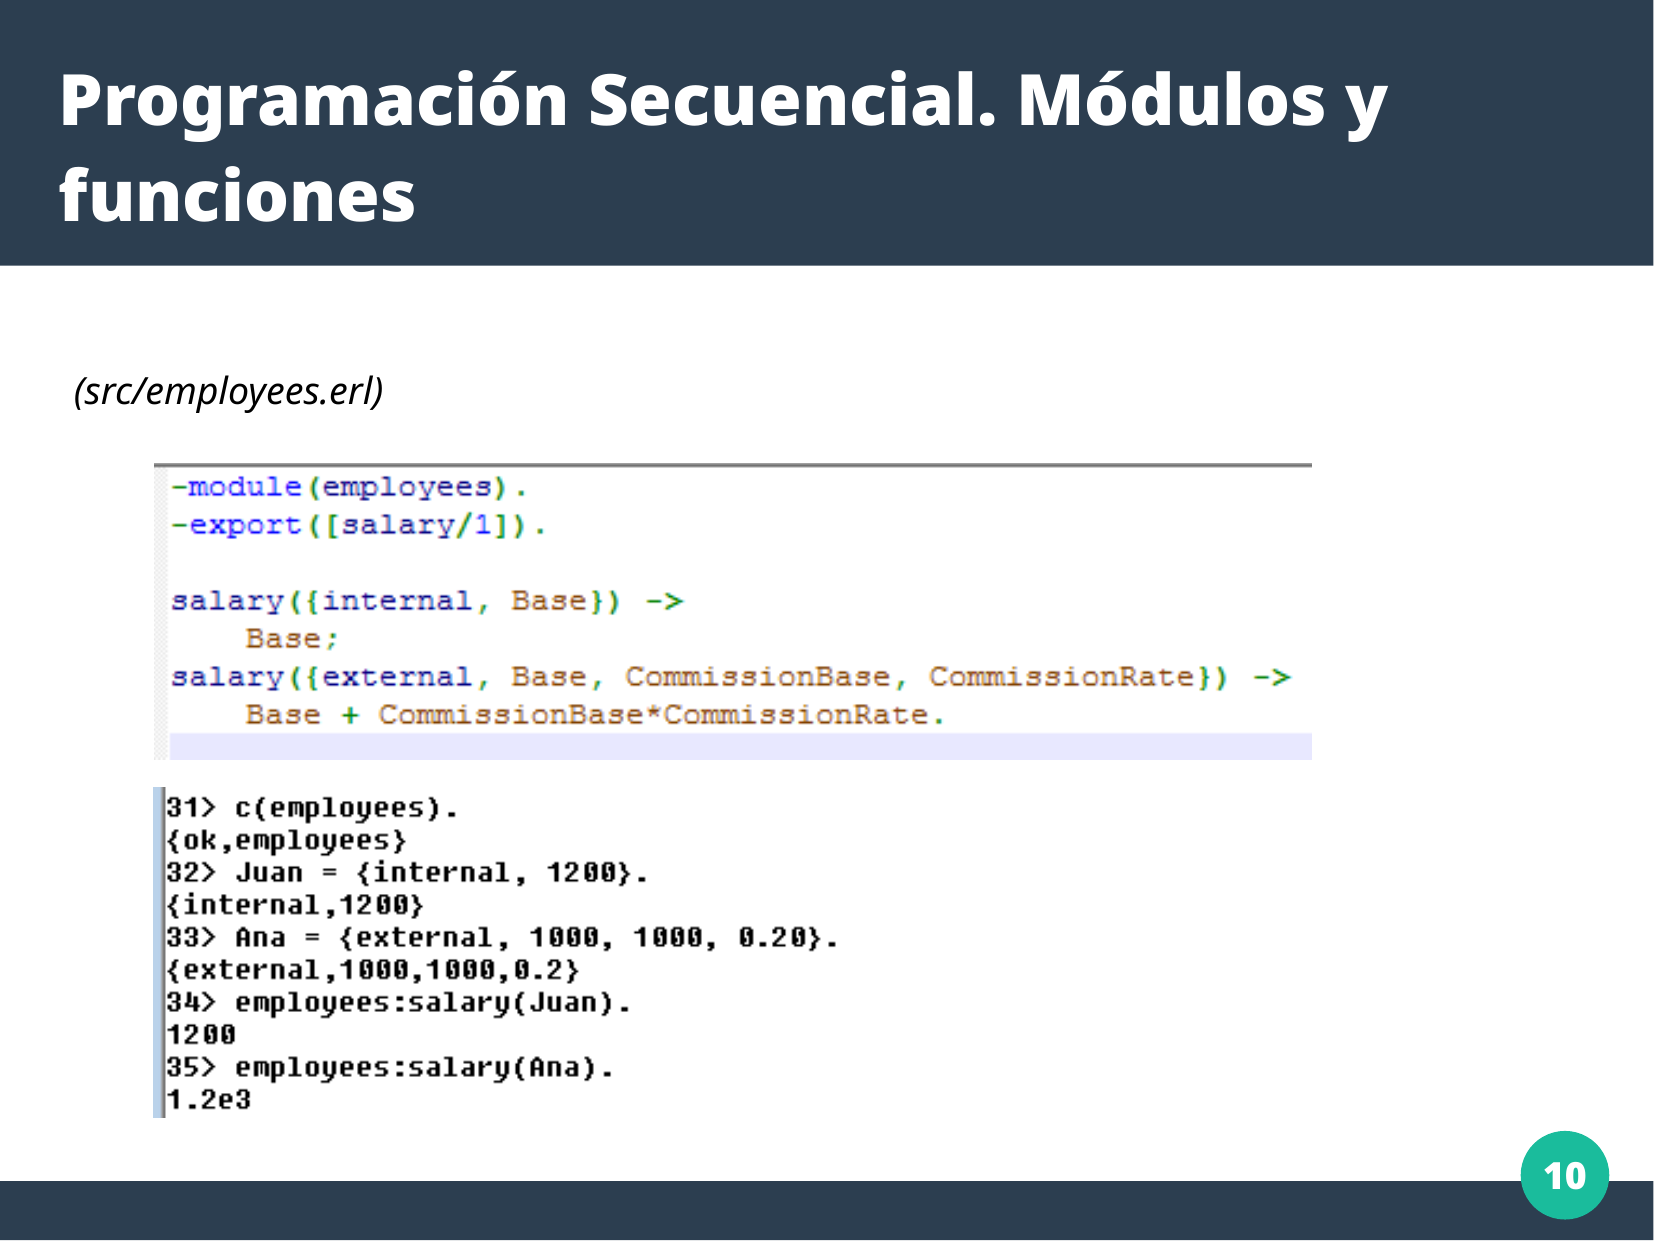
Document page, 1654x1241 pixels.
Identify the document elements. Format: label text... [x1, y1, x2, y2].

title Programación Secuencial. Módulos y funciones [59, 49, 1595, 207]
text_box (src/employees.erl) [59, 357, 650, 420]
picture [154, 463, 1312, 761]
picture [153, 787, 892, 1118]
list [59, 324, 1595, 1152]
